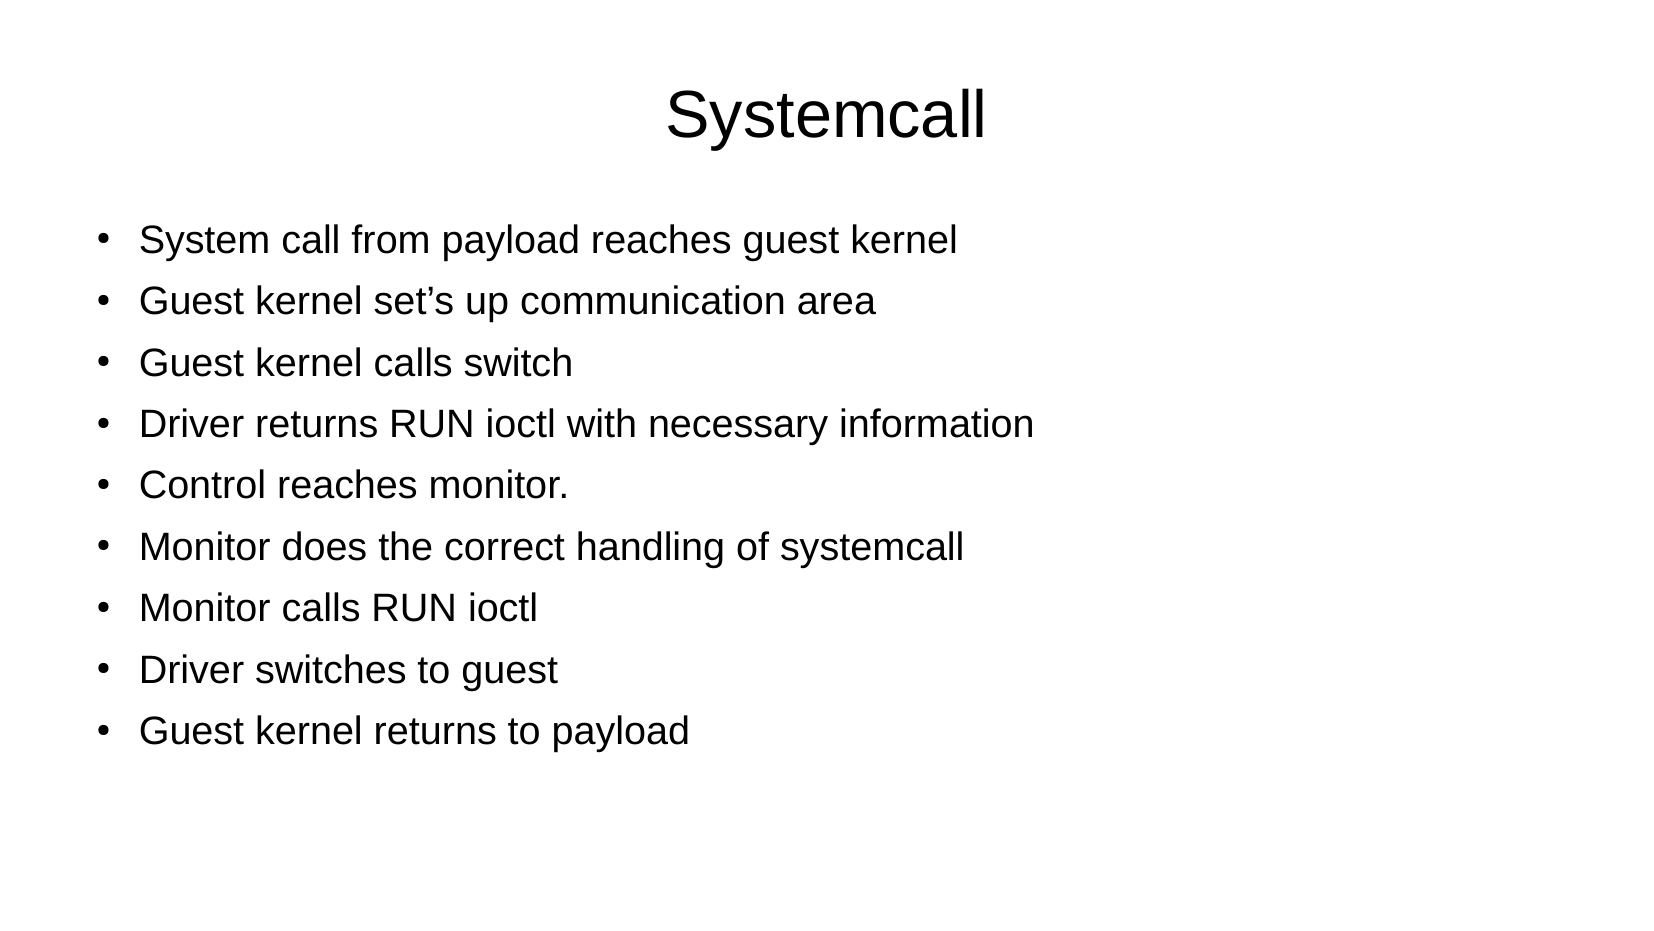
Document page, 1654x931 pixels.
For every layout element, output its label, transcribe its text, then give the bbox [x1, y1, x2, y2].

title Systemcall [82, 37, 1571, 193]
list System call from payload reaches guest kernel Guest kernel set’s up communication area Guest kernel calls switch Driver returns RUN ioctl with necessary information Control reaches monitor. Monitor does the correct handling of systemcall Monitor calls RUN ioctl Driver switches to guest Guest kernel returns to payload [82, 217, 1571, 758]
